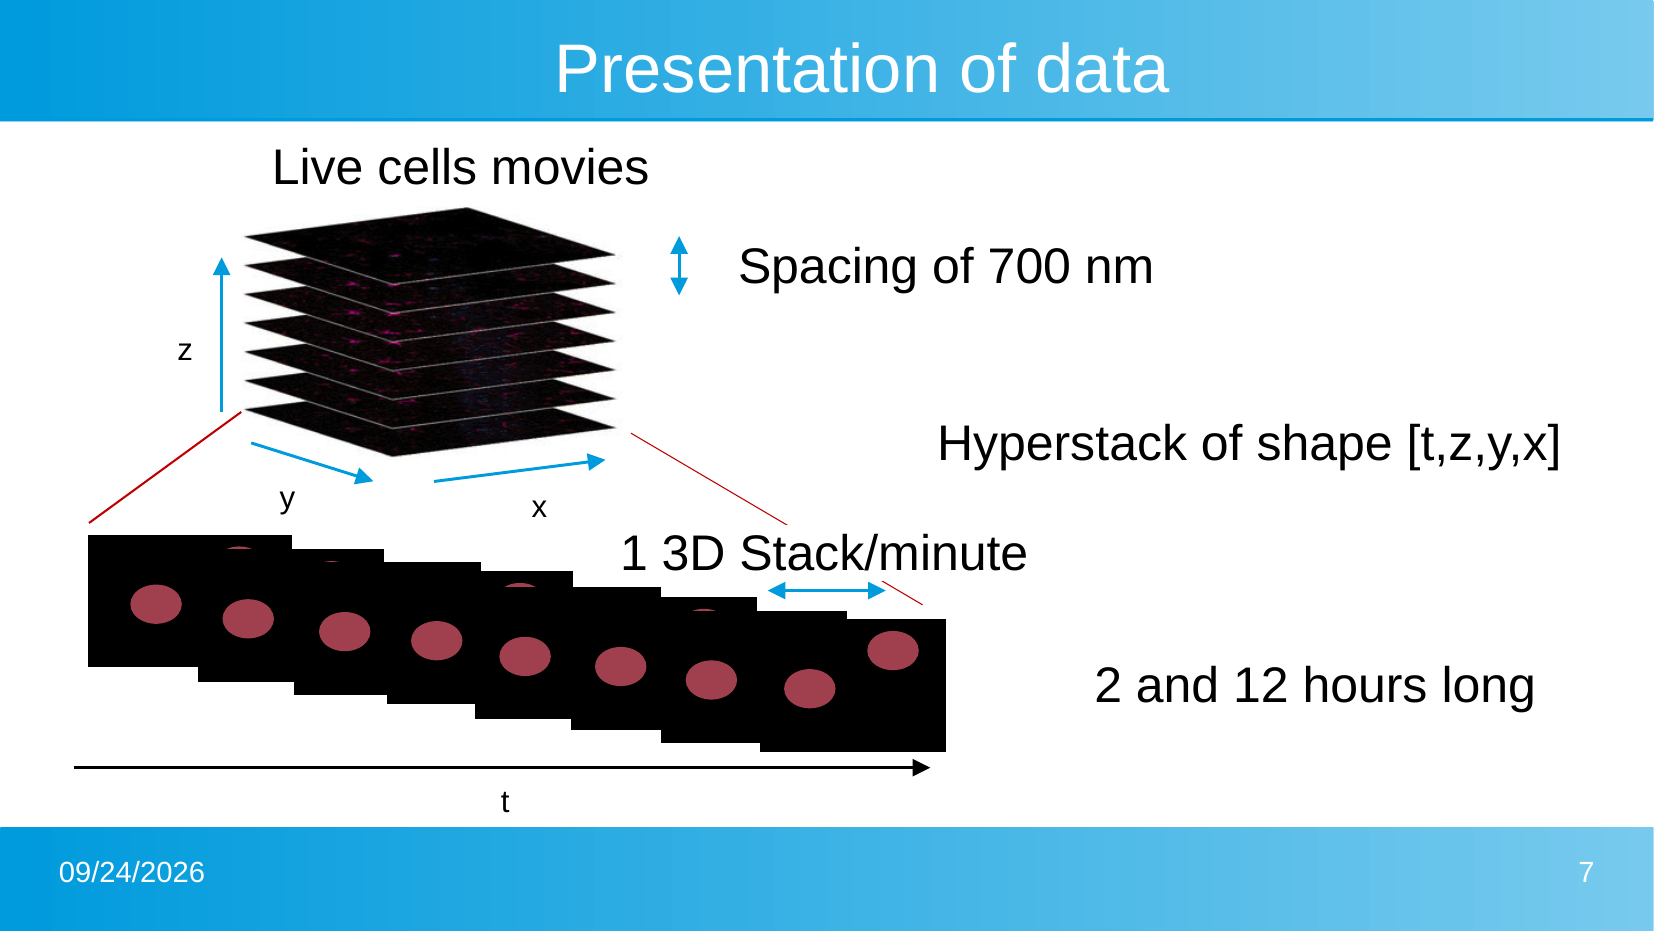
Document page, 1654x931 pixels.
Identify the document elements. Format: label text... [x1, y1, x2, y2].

text_box Spacing of 700 nm [738, 206, 1565, 325]
text_box x [516, 481, 573, 520]
title Presentation of data [59, 29, 1595, 108]
text_box y [264, 472, 311, 522]
text_box 1 3D Stack/minute [620, 493, 1123, 612]
text_box 2 and 12 hours long [1079, 649, 1565, 721]
subtitle Hyperstack of shape [t,z,y,x] [856, 383, 1643, 502]
text_box [89, 535, 945, 751]
text_box Live cells movies [0, 107, 886, 227]
text_box t [486, 777, 532, 827]
picture [241, 227, 623, 461]
text_box z [162, 324, 208, 375]
